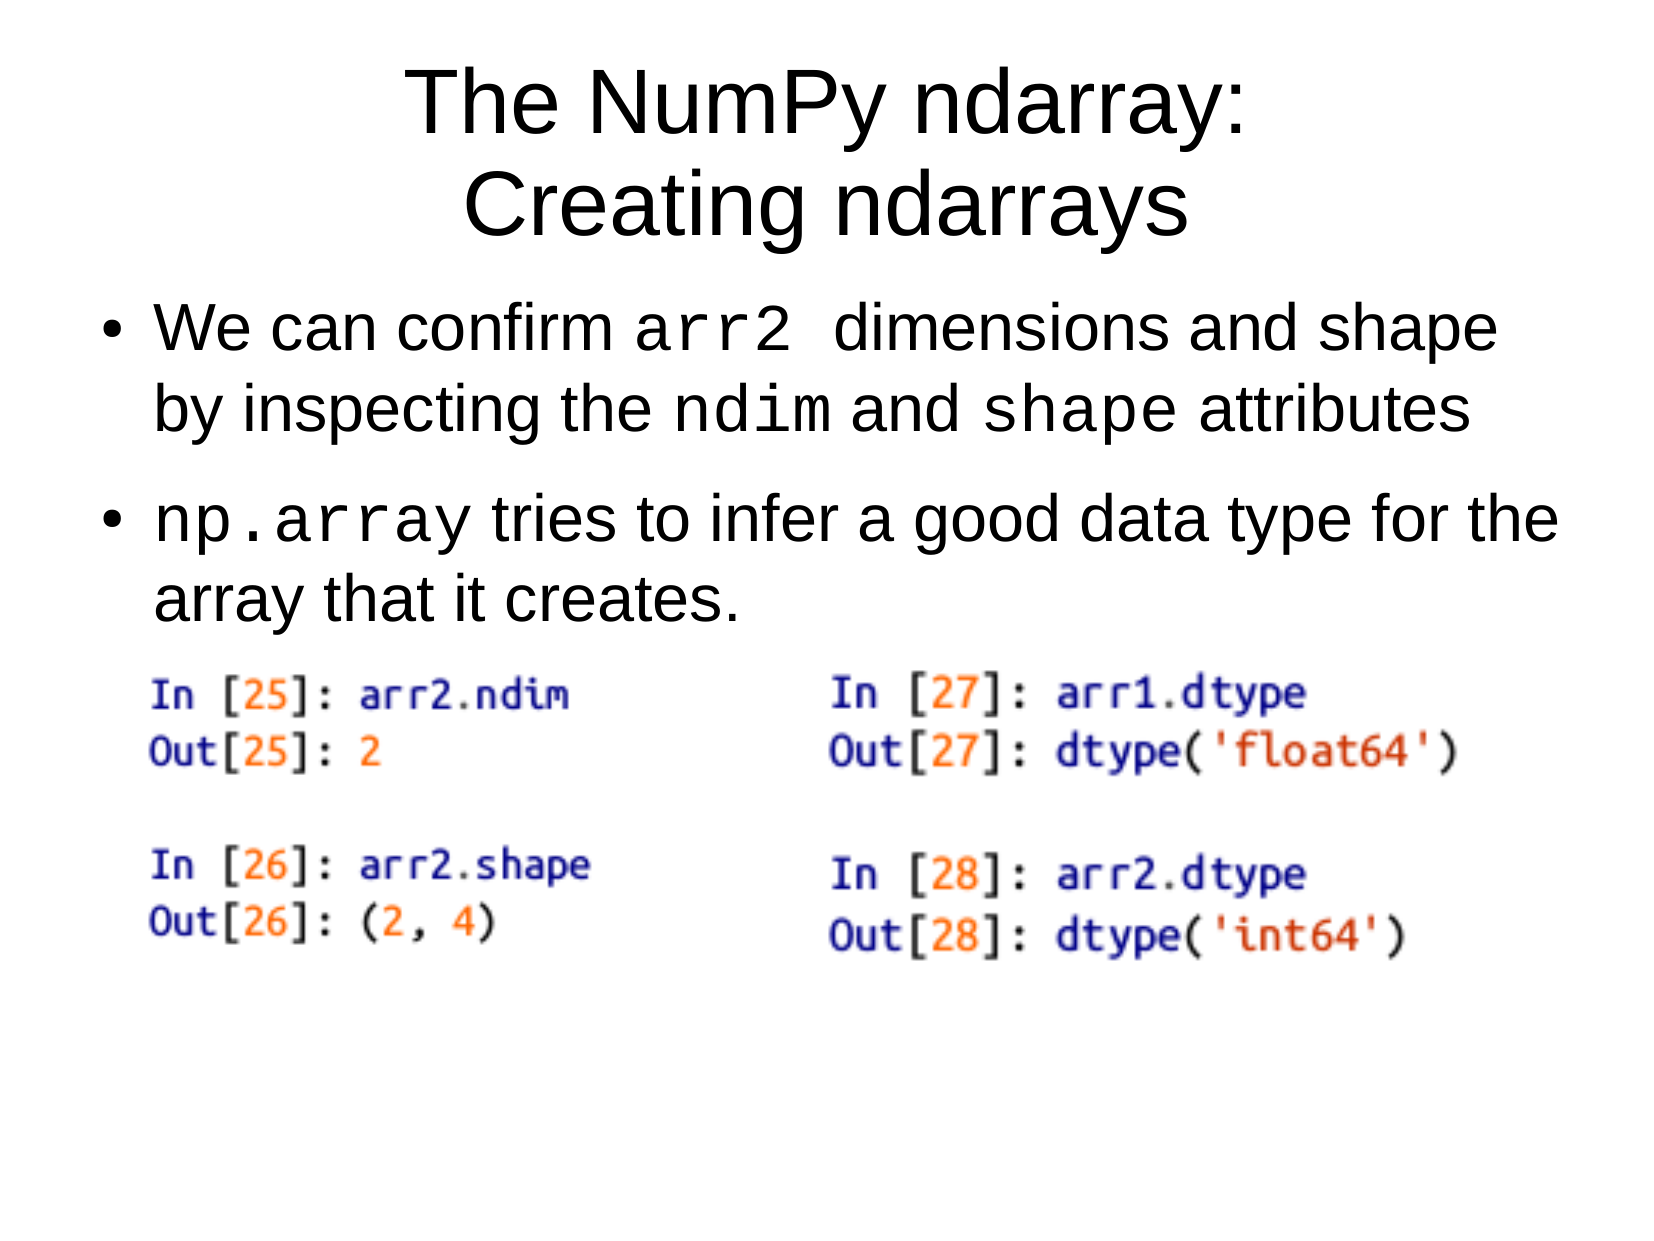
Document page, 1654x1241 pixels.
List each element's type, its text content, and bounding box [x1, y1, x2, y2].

picture [824, 669, 1482, 970]
list We can confirm arr2 dimensions and shape by inspecting the ndim and shape attributes np.array tries to infer a good data type for the array that it creates. [82, 290, 1571, 1010]
picture [133, 656, 620, 959]
title The NumPy ndarray: Creating ndarrays [82, 49, 1571, 257]
